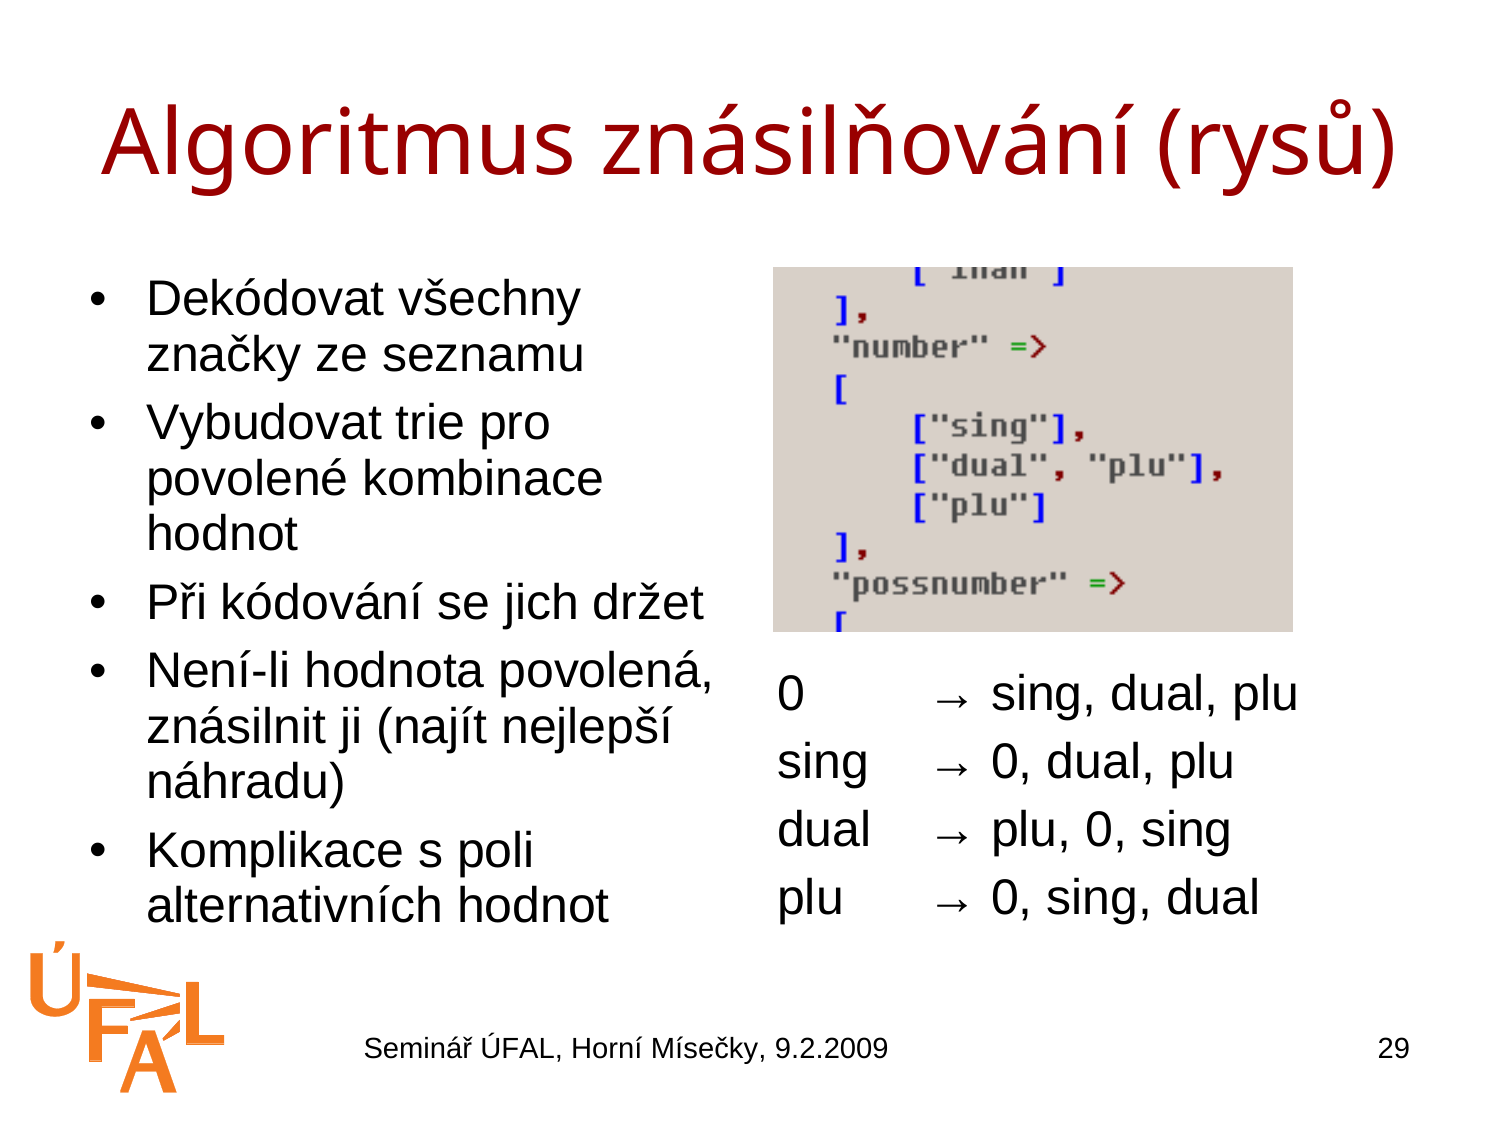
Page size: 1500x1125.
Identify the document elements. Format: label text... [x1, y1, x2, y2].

list 0 → sing, dual, plu sing → 0, dual, plu dual → plu, 0, sing plu → 0, sing, dual [762, 656, 1426, 1005]
picture [773, 267, 1293, 632]
title Algoritmus znásilňování (rysů) [75, 45, 1426, 233]
list Dekódovat všechny značky ze seznamu Vybudovat trie pro povolené kombinace hodnot Při kódování se jich držet Není-li hodnota povolená, znásilnit ji (najít nejlepší náhradu) Komplikace s poli alternativních hodnot [75, 262, 738, 1006]
